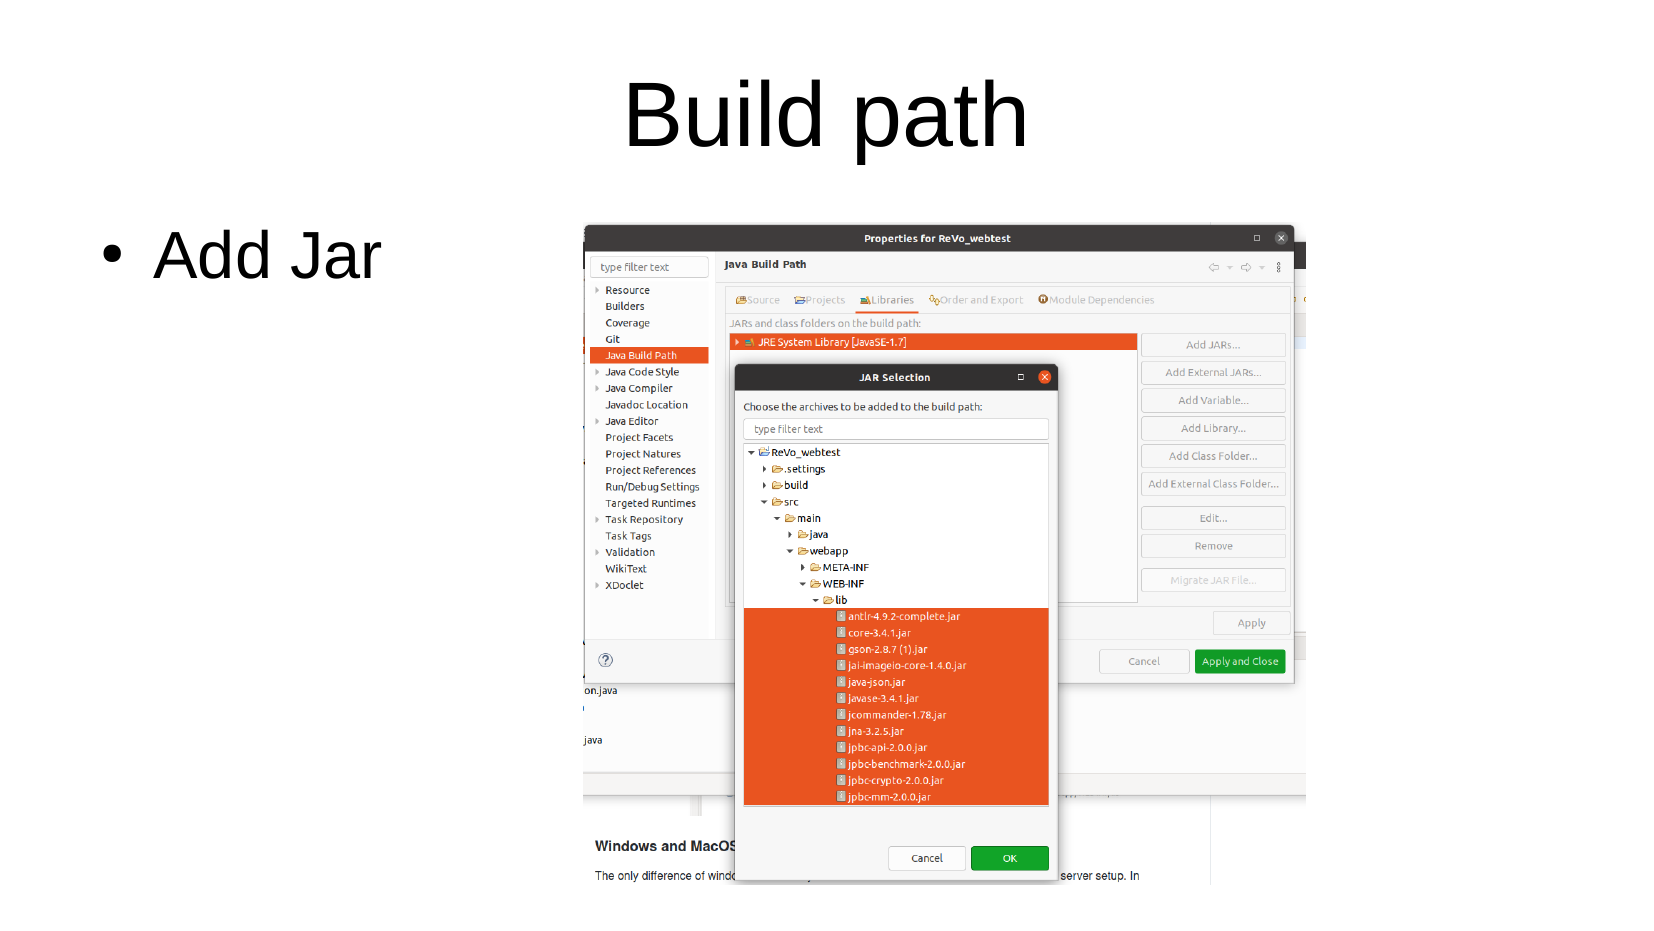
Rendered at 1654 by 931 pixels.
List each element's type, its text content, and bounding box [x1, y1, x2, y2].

title Build path [82, 37, 1571, 193]
list Add Jar [82, 217, 1571, 758]
picture [583, 222, 1306, 886]
